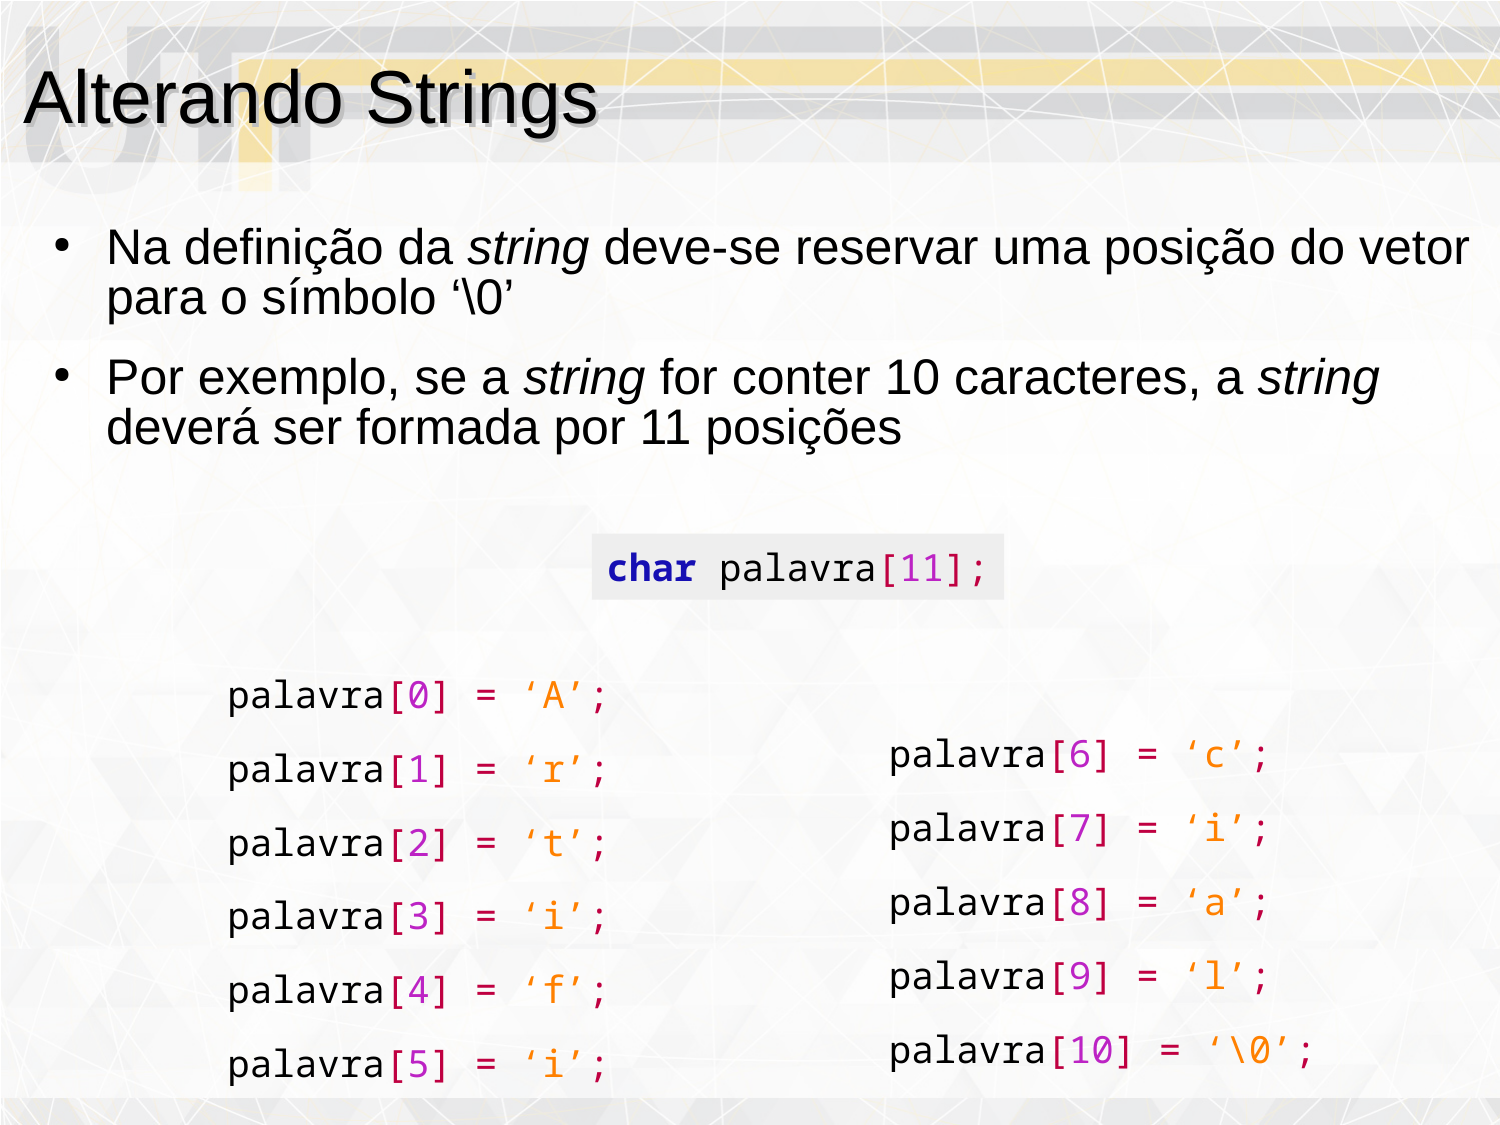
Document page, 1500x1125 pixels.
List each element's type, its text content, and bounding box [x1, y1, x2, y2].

title Alterando Strings [23, 18, 1489, 178]
text_box palavra[10] = ‘\0’; [874, 1015, 1294, 1073]
text_box char palavra[11]; [591, 533, 971, 591]
text_box palavra[0] = ‘A’; [212, 661, 591, 719]
text_box palavra[5] = ‘i’; [212, 1029, 591, 1087]
text_box palavra[4] = ‘f’; [212, 956, 591, 1013]
text_box palavra[1] = ‘r’; [212, 735, 591, 792]
text_box palavra[3] = ‘i’; [212, 882, 591, 940]
text_box palavra[7] = ‘i’; [874, 794, 1253, 852]
text_box palavra[2] = ‘t’; [212, 808, 591, 866]
list Na definição da string deve-se reservar uma posição do vetor para o símbolo ‘\0’ Por exemplo, se a string for conter 10 caracteres, a string deverá ser formada por 11 posições [35, 224, 1477, 1087]
text_box palavra[6] = ‘c’; [874, 720, 1253, 778]
text_box palavra[8] = ‘a’; [874, 868, 1253, 925]
text_box palavra[9] = ‘l’; [874, 941, 1253, 999]
